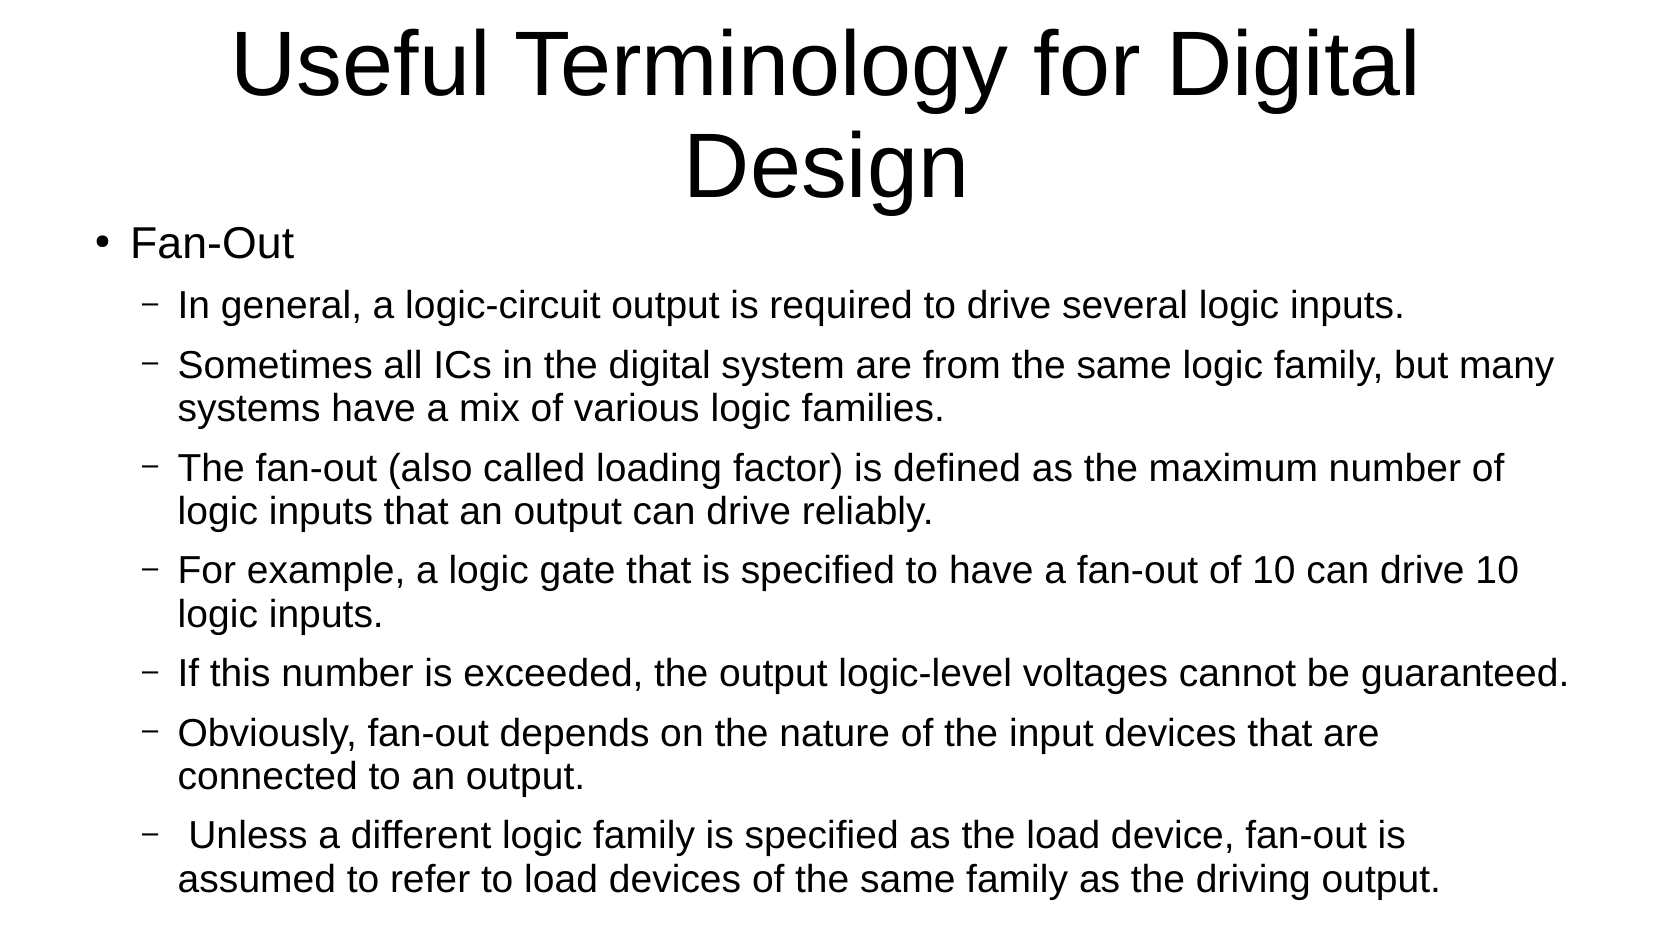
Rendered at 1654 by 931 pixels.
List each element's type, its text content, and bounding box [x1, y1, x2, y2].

list Fan-Out In general, a logic-circuit output is required to drive several logic inputs. Sometimes all ICs in the digital system are from the same logic family, but many systems have a mix of various logic families. The fan-out (also called loading factor) is defined as the maximum number of logic inputs that an output can drive reliably. For example, a logic gate that is specified to have a fan-out of 10 can drive 10 logic inputs. If this number is exceeded, the output logic-level voltages cannot be guaranteed. Obviously, fan-out depends on the nature of the input devices that are connected to an output. Unless a different logic family is specified as the load device, fan-out is assumed to refer to load devices of the same family as the driving output. [82, 217, 1571, 916]
title Useful Terminology for Digital Design [82, 12, 1571, 217]
